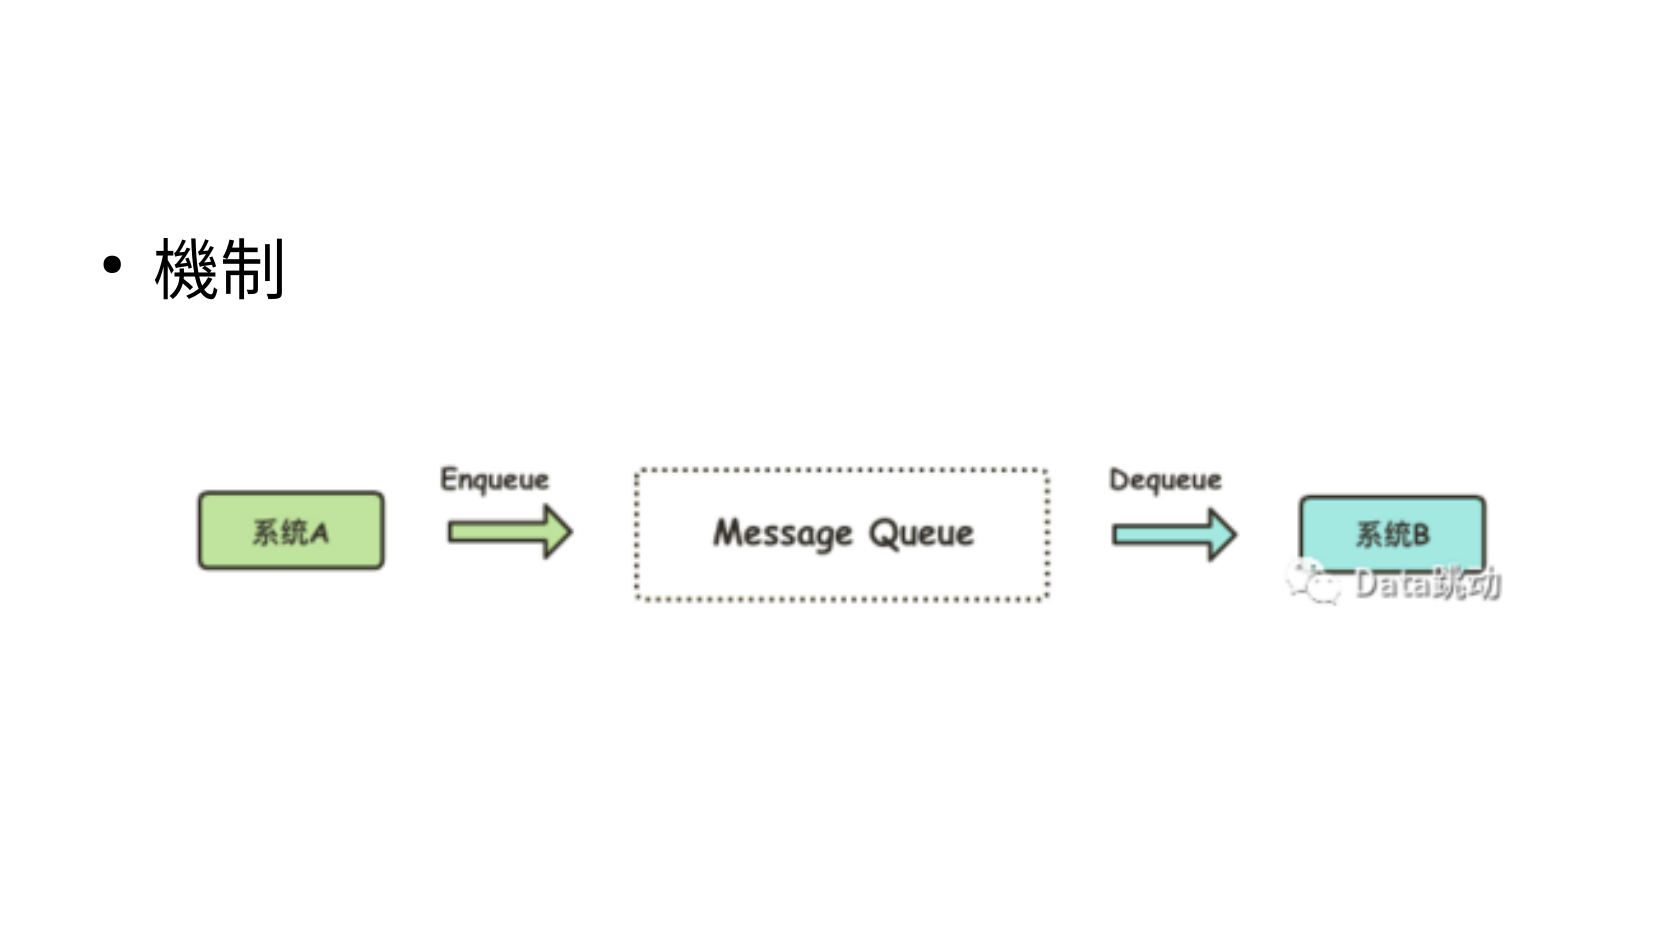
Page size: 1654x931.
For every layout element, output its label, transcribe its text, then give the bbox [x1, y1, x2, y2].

list 機制 [82, 217, 1571, 758]
picture [143, 397, 1546, 645]
